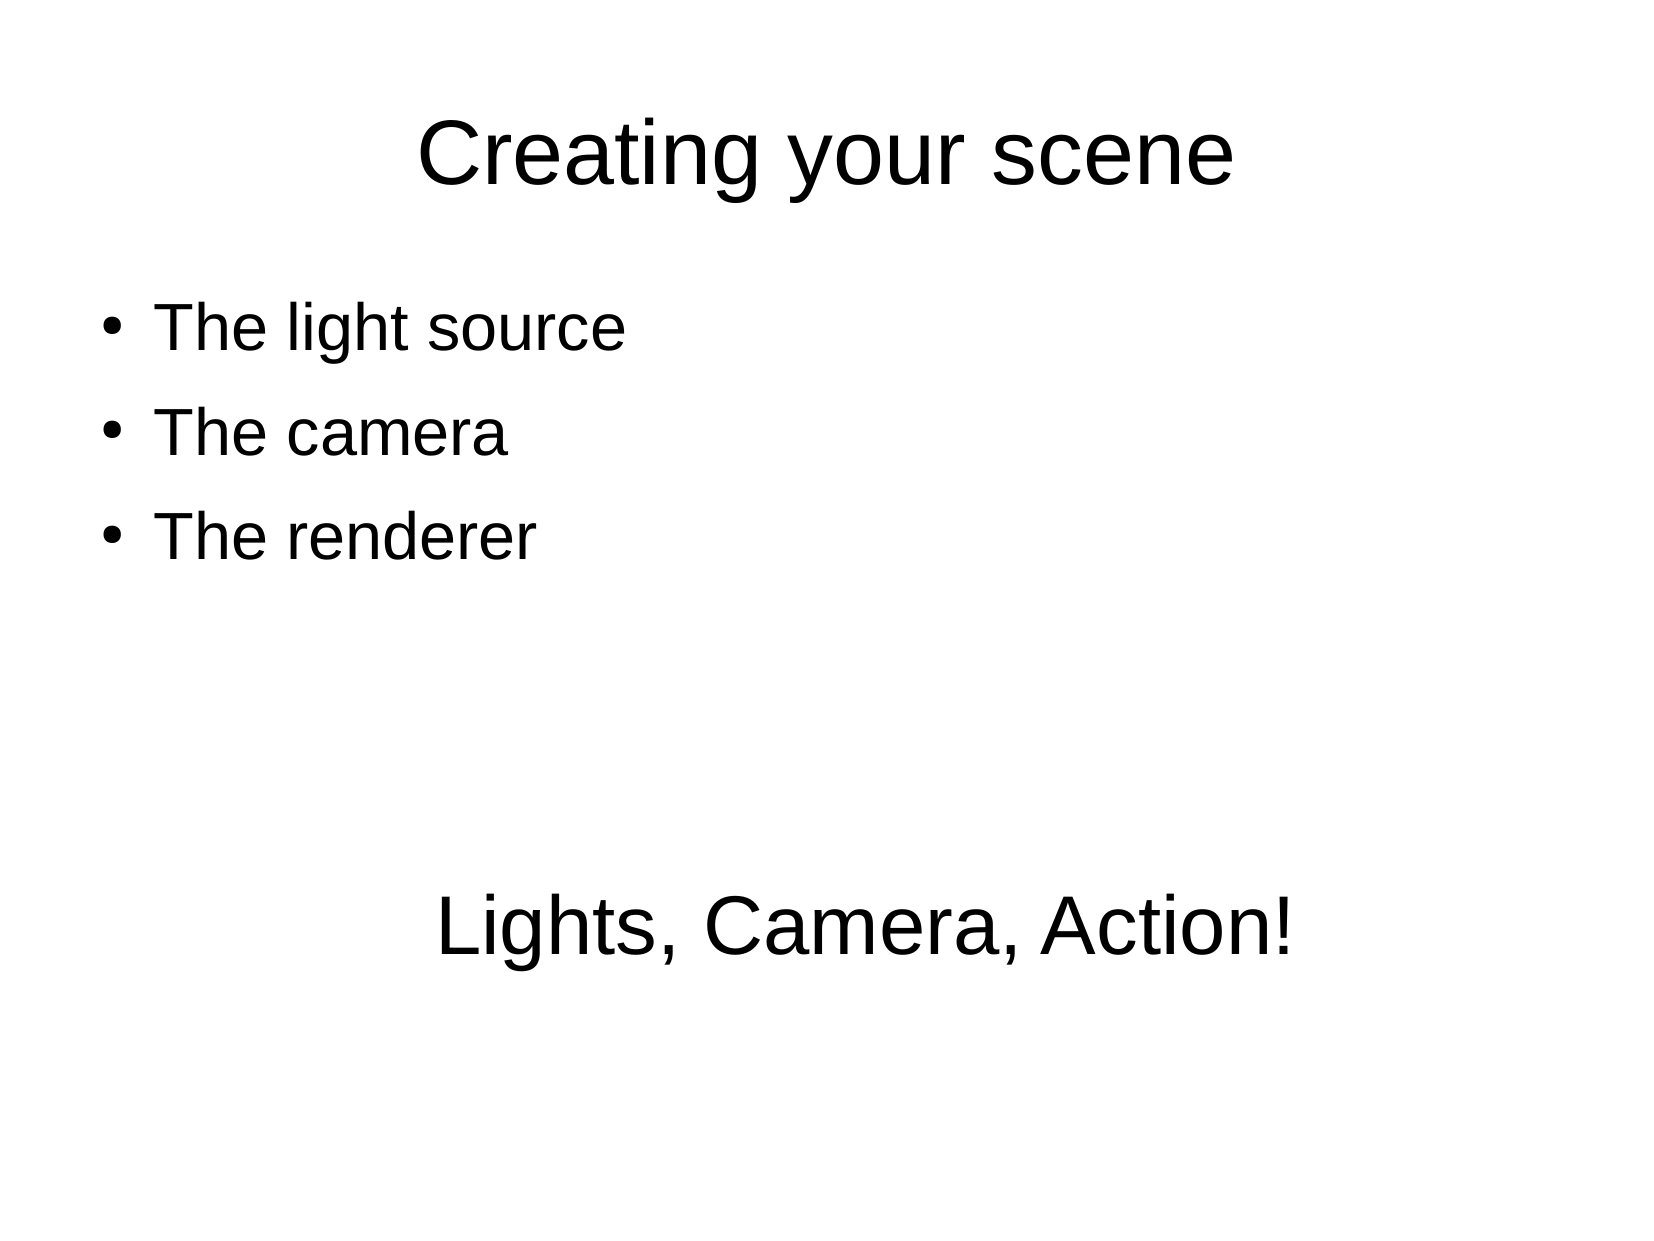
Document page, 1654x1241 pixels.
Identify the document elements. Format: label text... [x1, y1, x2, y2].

text_box Lights, Camera, Action! [420, 872, 1312, 981]
title Creating your scene [82, 49, 1571, 257]
list The light source The camera The renderer [82, 290, 1571, 1010]
